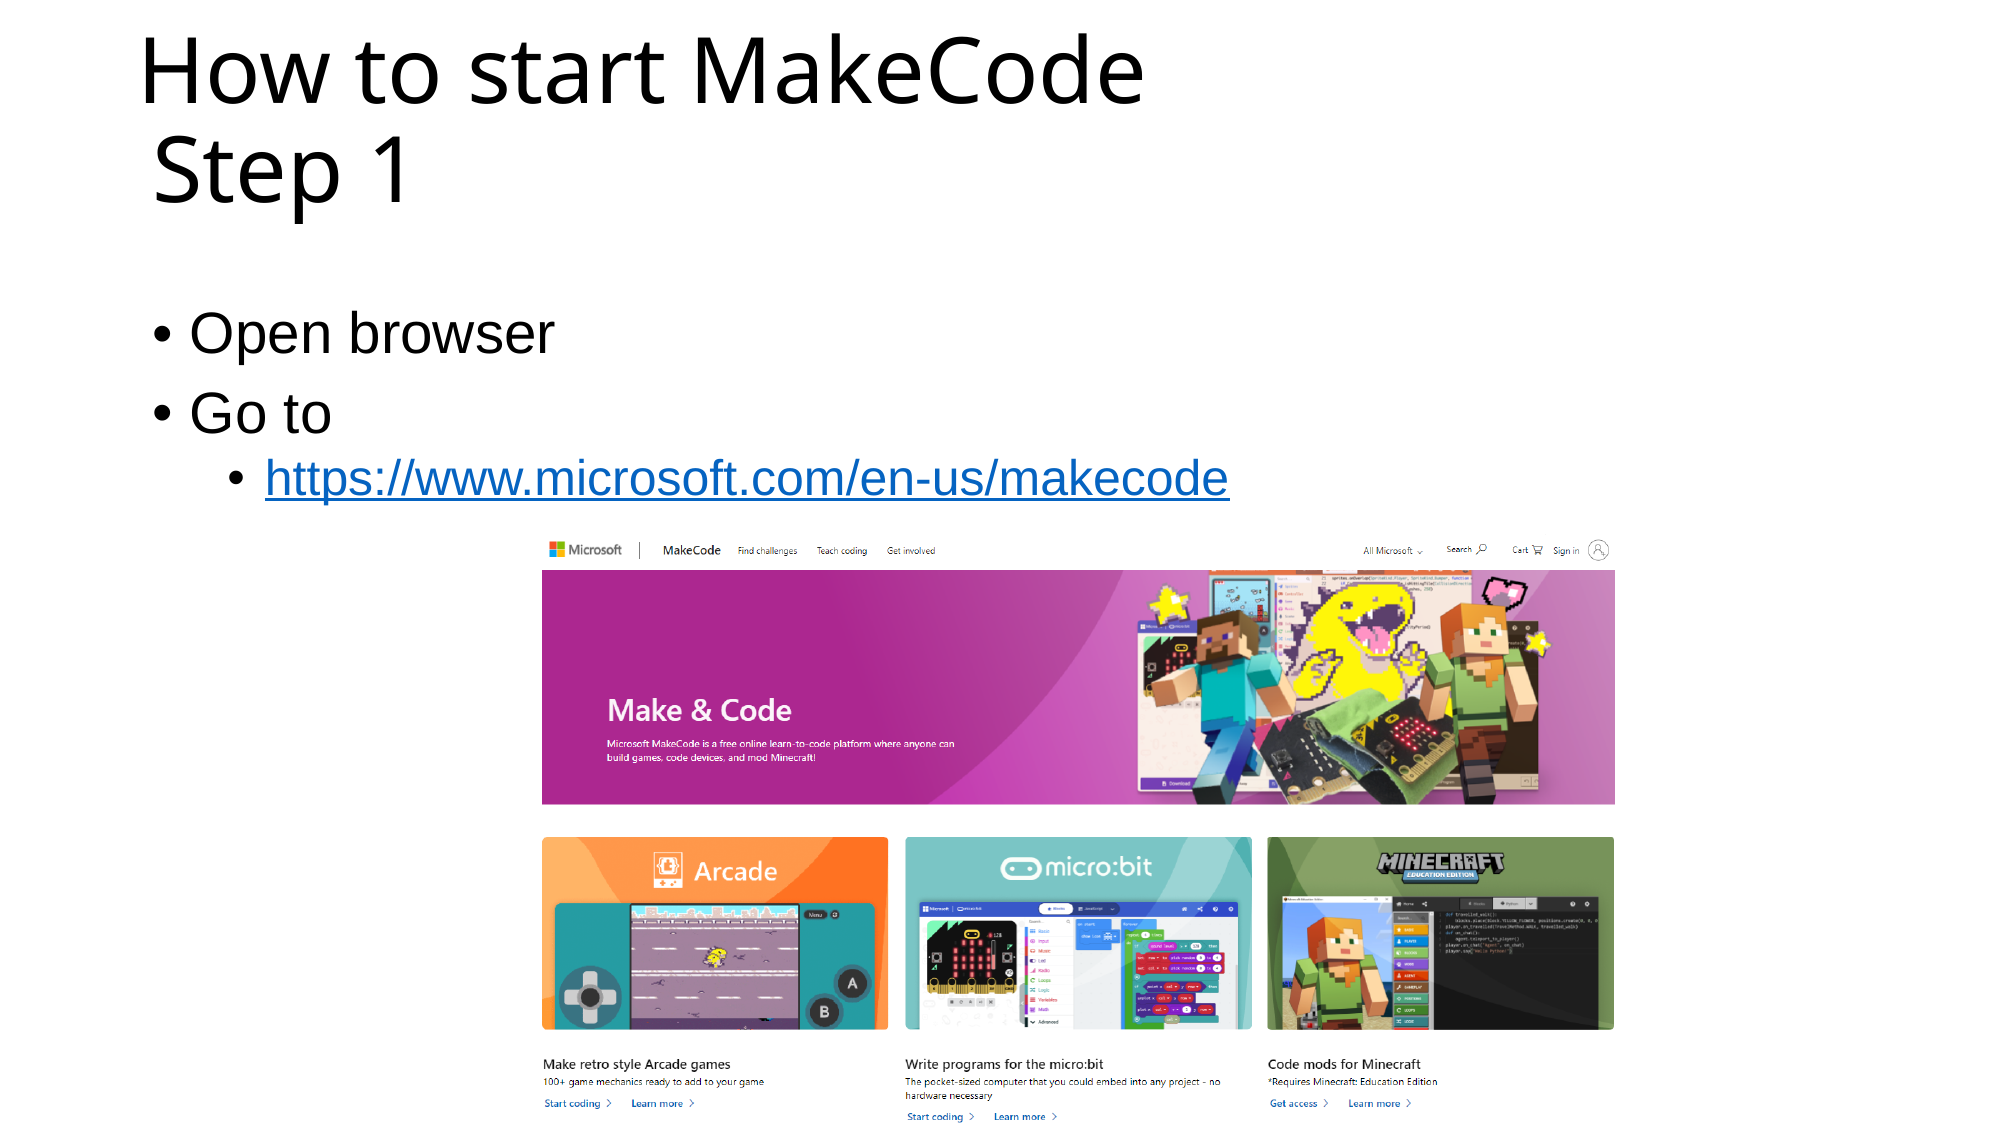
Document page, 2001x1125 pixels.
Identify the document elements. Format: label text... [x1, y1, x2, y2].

title Step 1 [137, 127, 1863, 278]
picture [484, 534, 1671, 1125]
list Open browser Go to https://www.microsoft.com/en-us/makecode [137, 299, 1863, 1014]
title How to start MakeCode [137, 13, 1863, 127]
